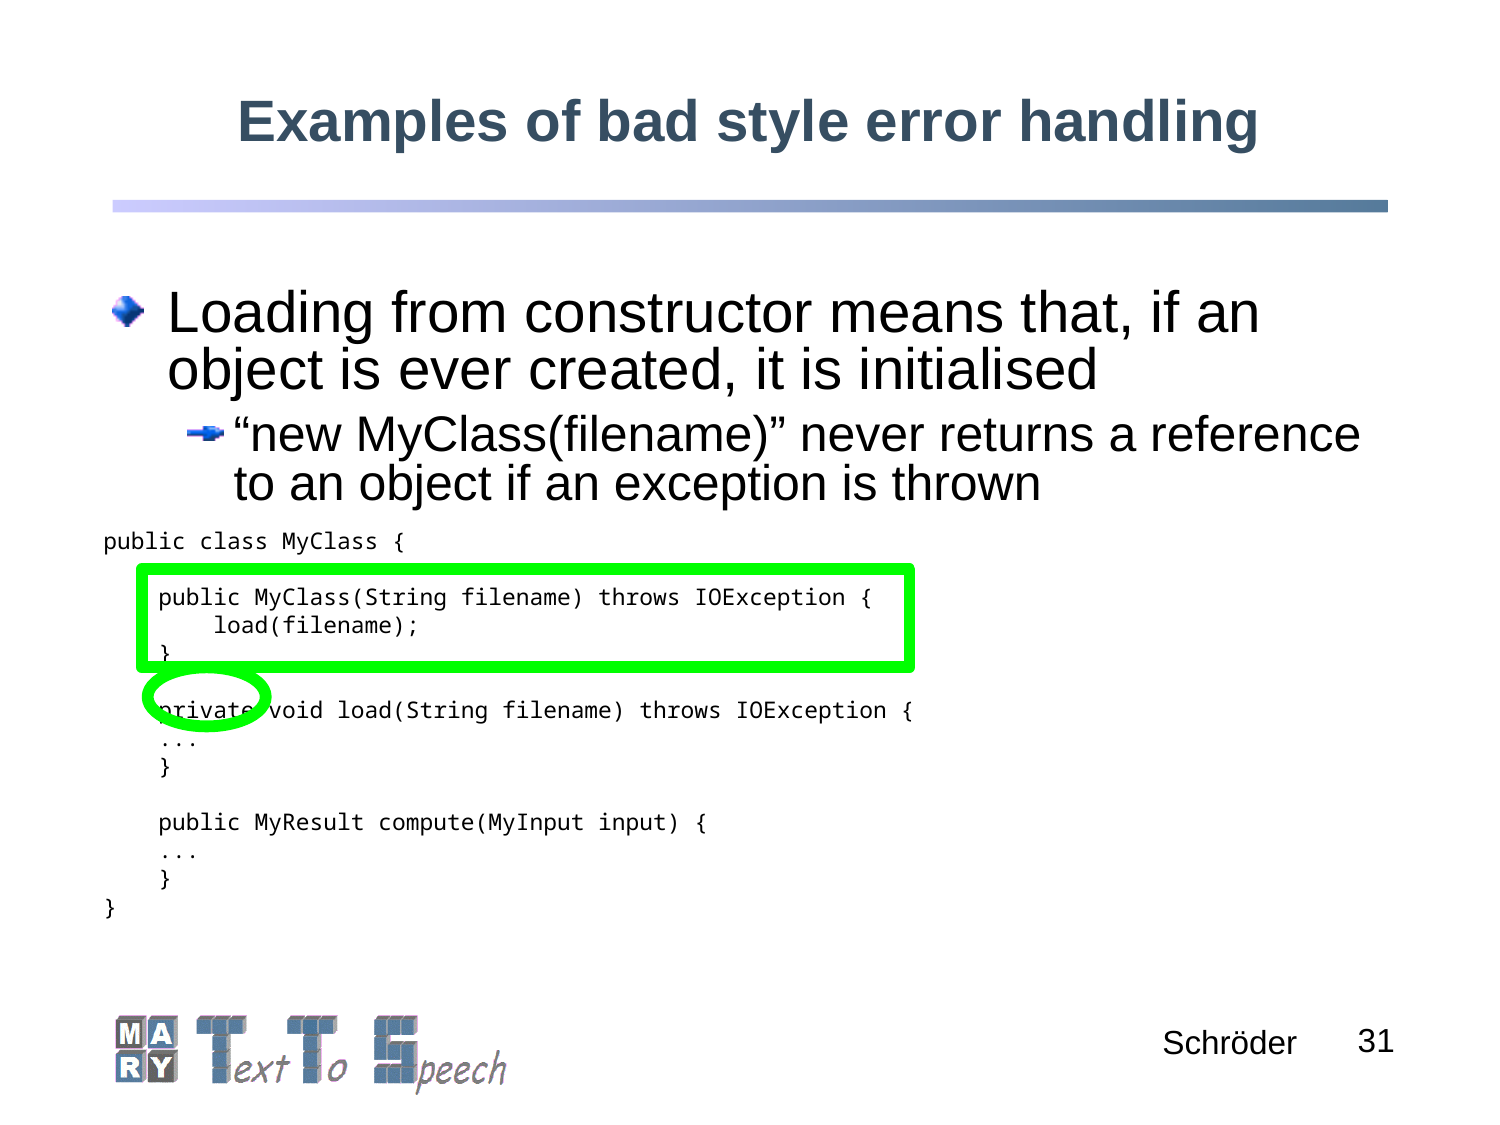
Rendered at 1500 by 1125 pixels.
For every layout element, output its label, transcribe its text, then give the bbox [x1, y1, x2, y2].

list Loading from constructor means that, if an object is ever created, it is initialised “new MyClass(filename)” never returns a reference to an object if an exception is thrown [112, 287, 1387, 997]
title Examples of bad style error handling [112, 57, 1387, 193]
picture [112, 1022, 507, 1096]
text_box public class MyClass { public MyClass(String filename) throws IOException { load(filename); } private void load(String filename) throws IOException { ... } public MyResult compute(MyInput input) { ... } } [88, 519, 1329, 1022]
